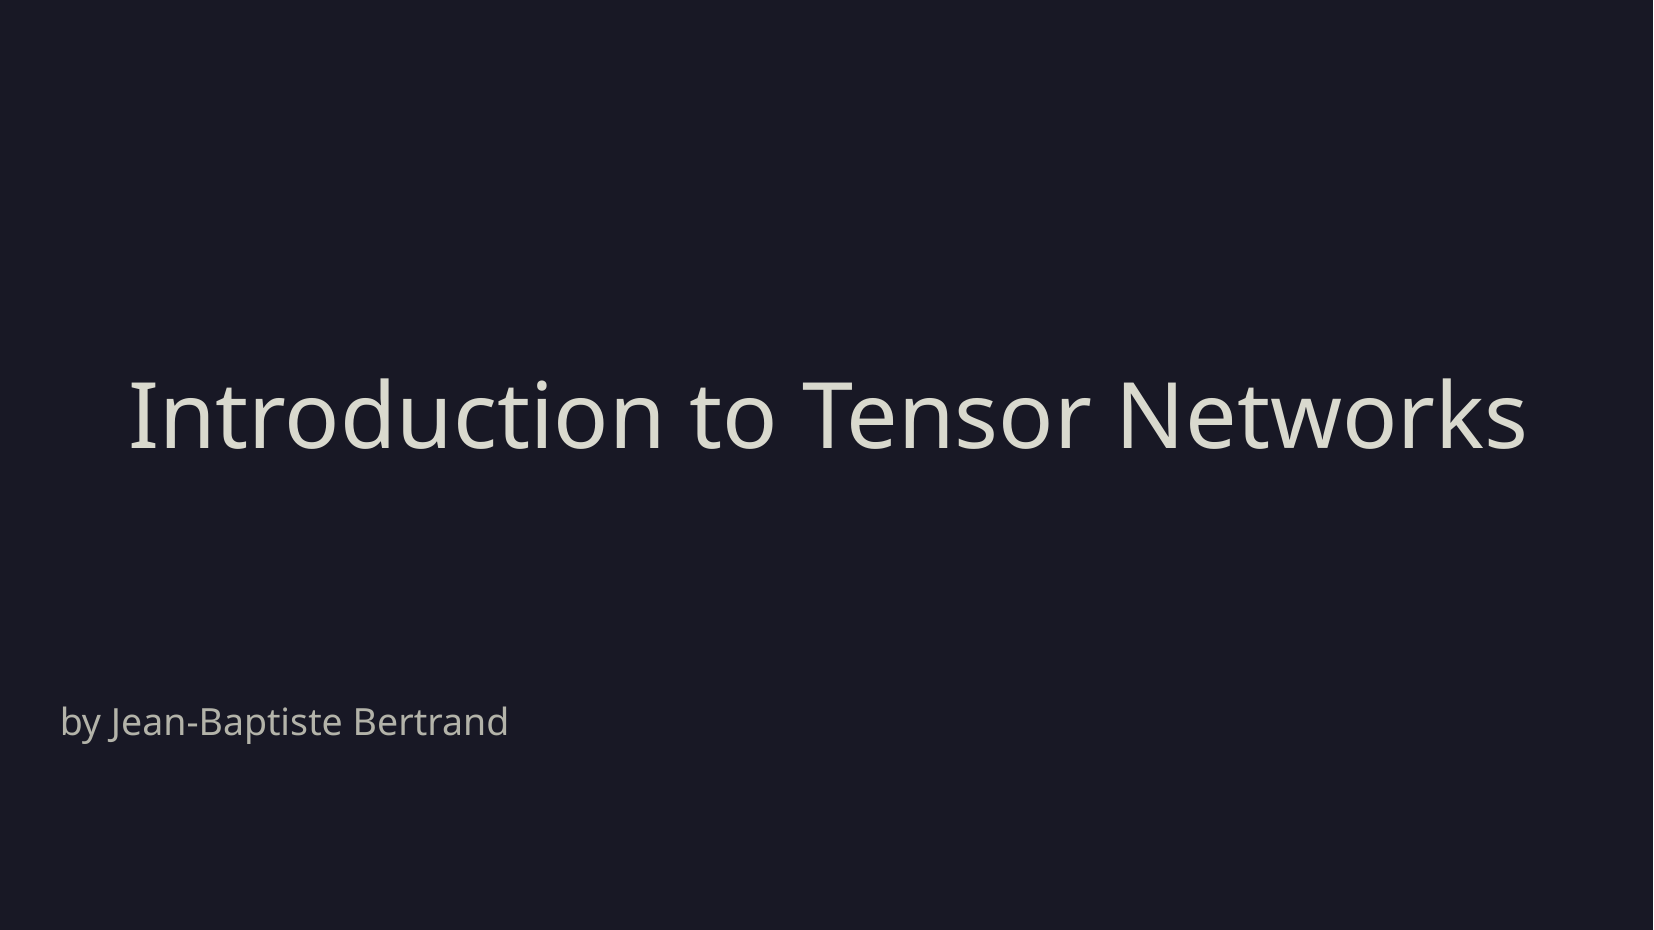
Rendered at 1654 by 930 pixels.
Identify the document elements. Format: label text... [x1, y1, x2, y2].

title Introduction to Tensor Networks [85, 243, 1573, 583]
text_box by Jean-Baptiste Bertrand [45, 687, 567, 752]
